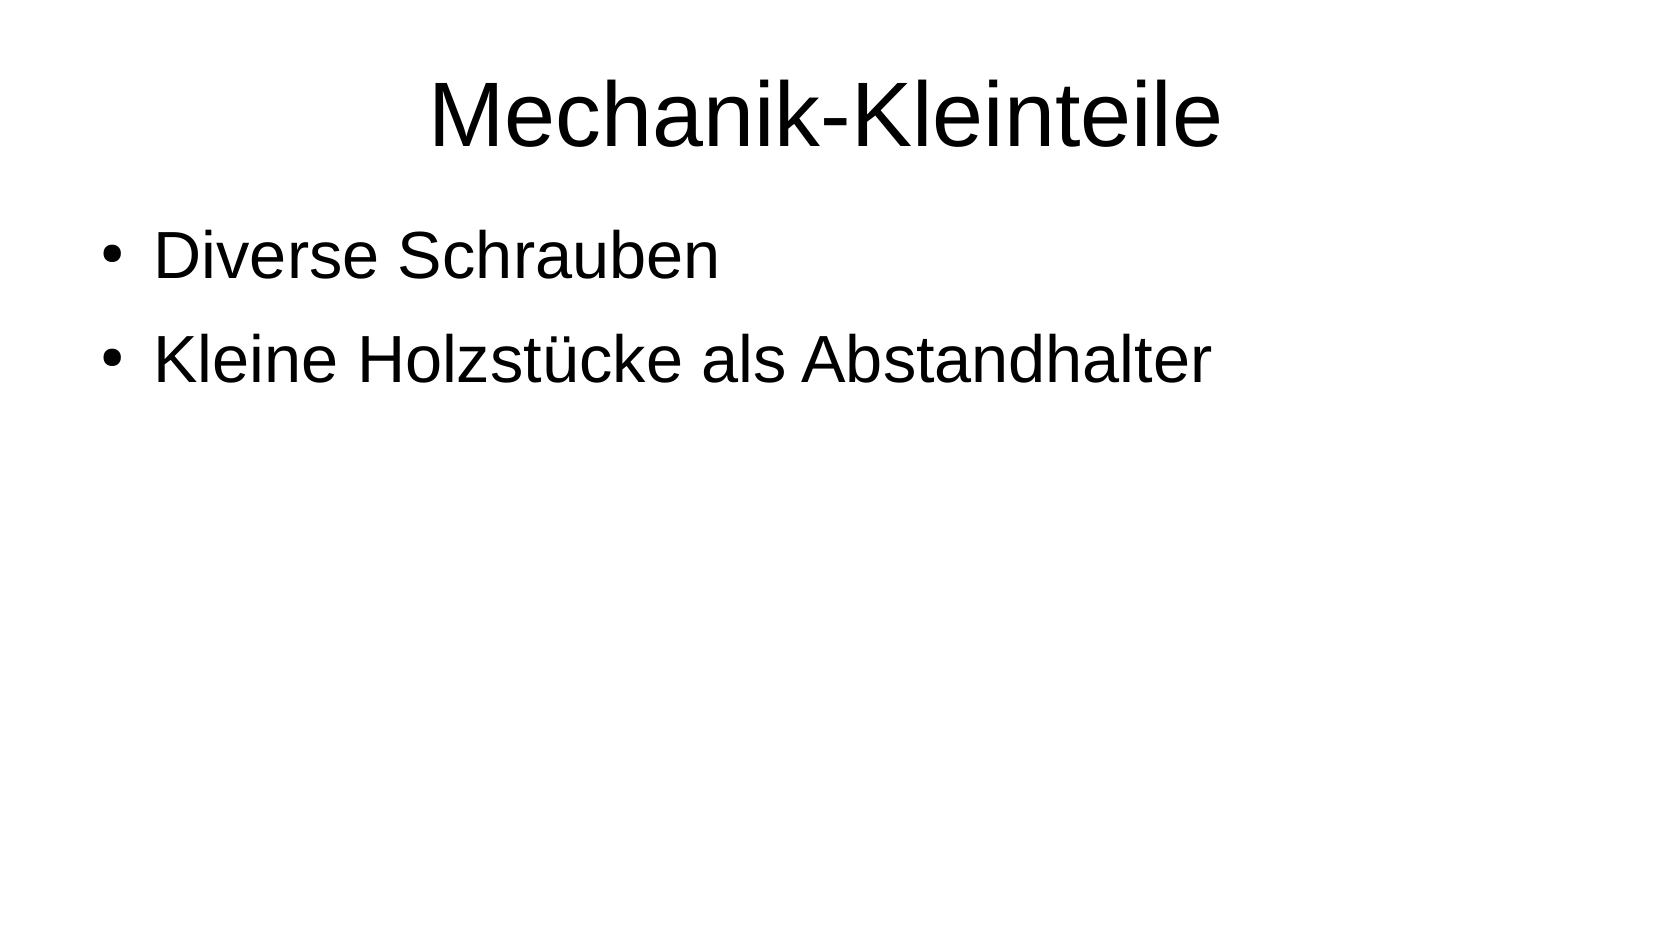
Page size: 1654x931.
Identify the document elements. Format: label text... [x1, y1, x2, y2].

title Mechanik-Kleinteile [82, 37, 1571, 193]
list Diverse Schrauben Kleine Holzstücke als Abstandhalter [82, 217, 1571, 758]
